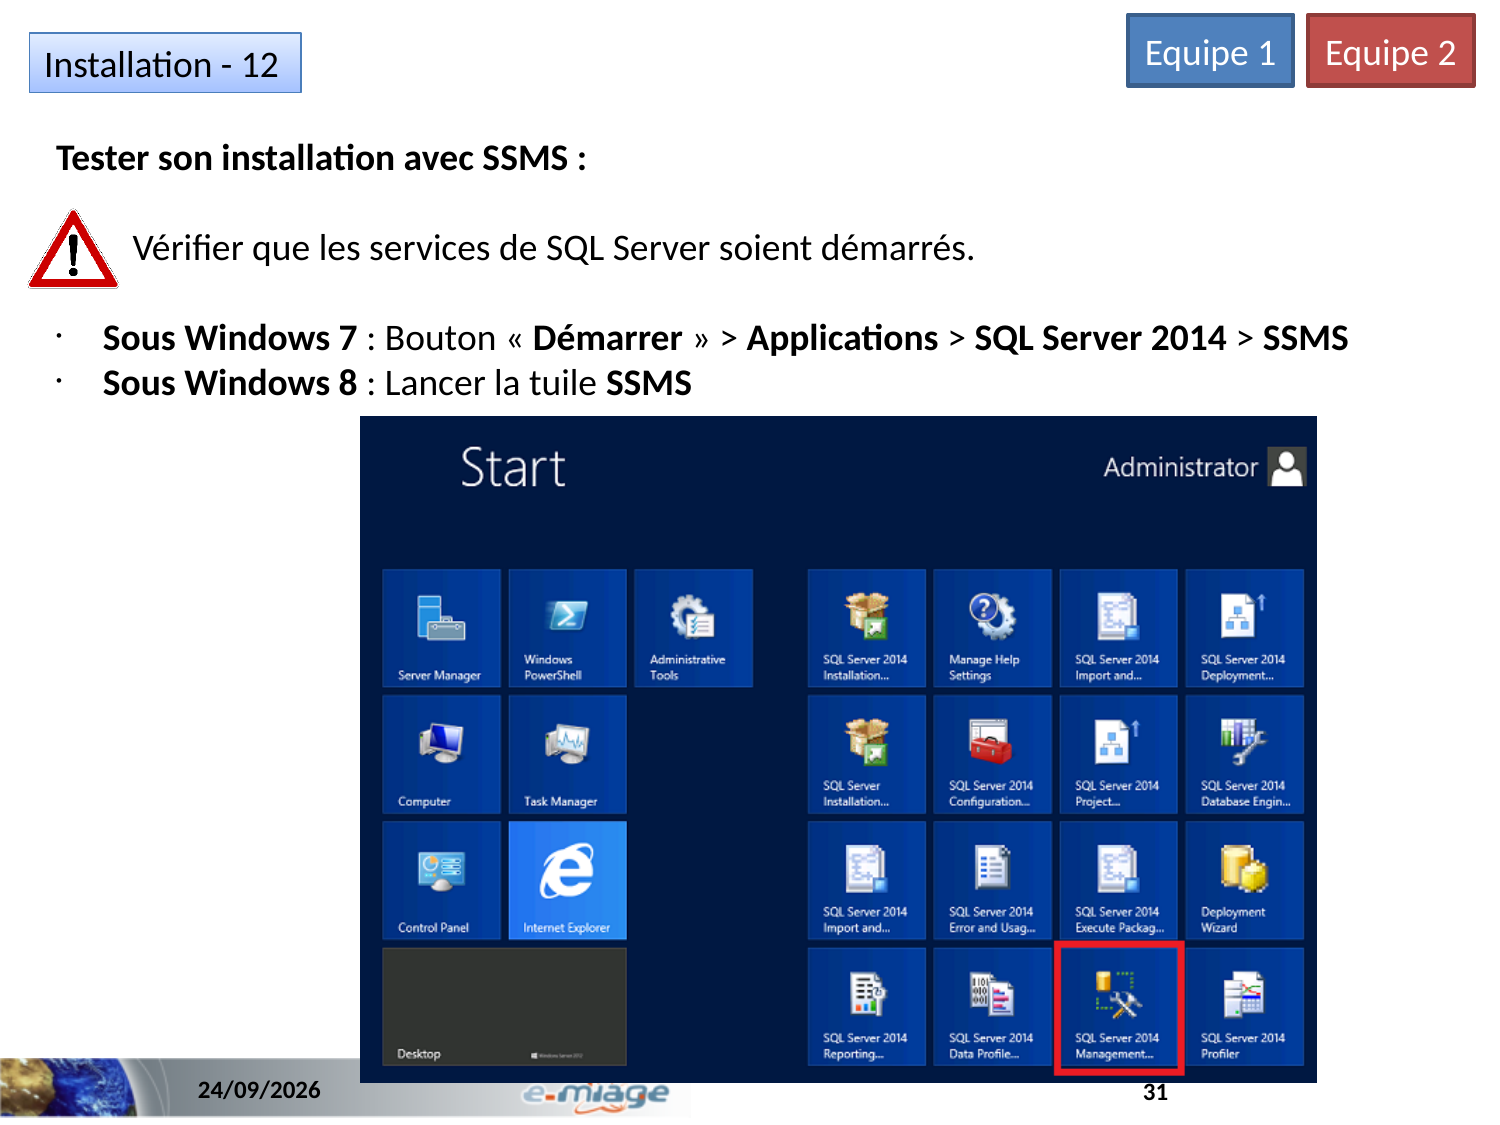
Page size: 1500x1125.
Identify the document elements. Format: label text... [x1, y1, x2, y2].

text_box Installation - 12 [29, 32, 302, 93]
text_box Tester son installation avec SSMS : Vérifier que les services de SQL Server soient démarrés. Sous Windows 7 : Bouton « Démarrer » > Applications > SQL Server 2014 > SSMS Sous Windows 8 : Lancer la tuile SSMS [41, 125, 1474, 411]
picture [26, 208, 120, 289]
picture [0, 416, 1317, 1118]
text_box Equipe 1 [1127, 14, 1294, 86]
text_box Equipe 2 [1308, 14, 1474, 86]
